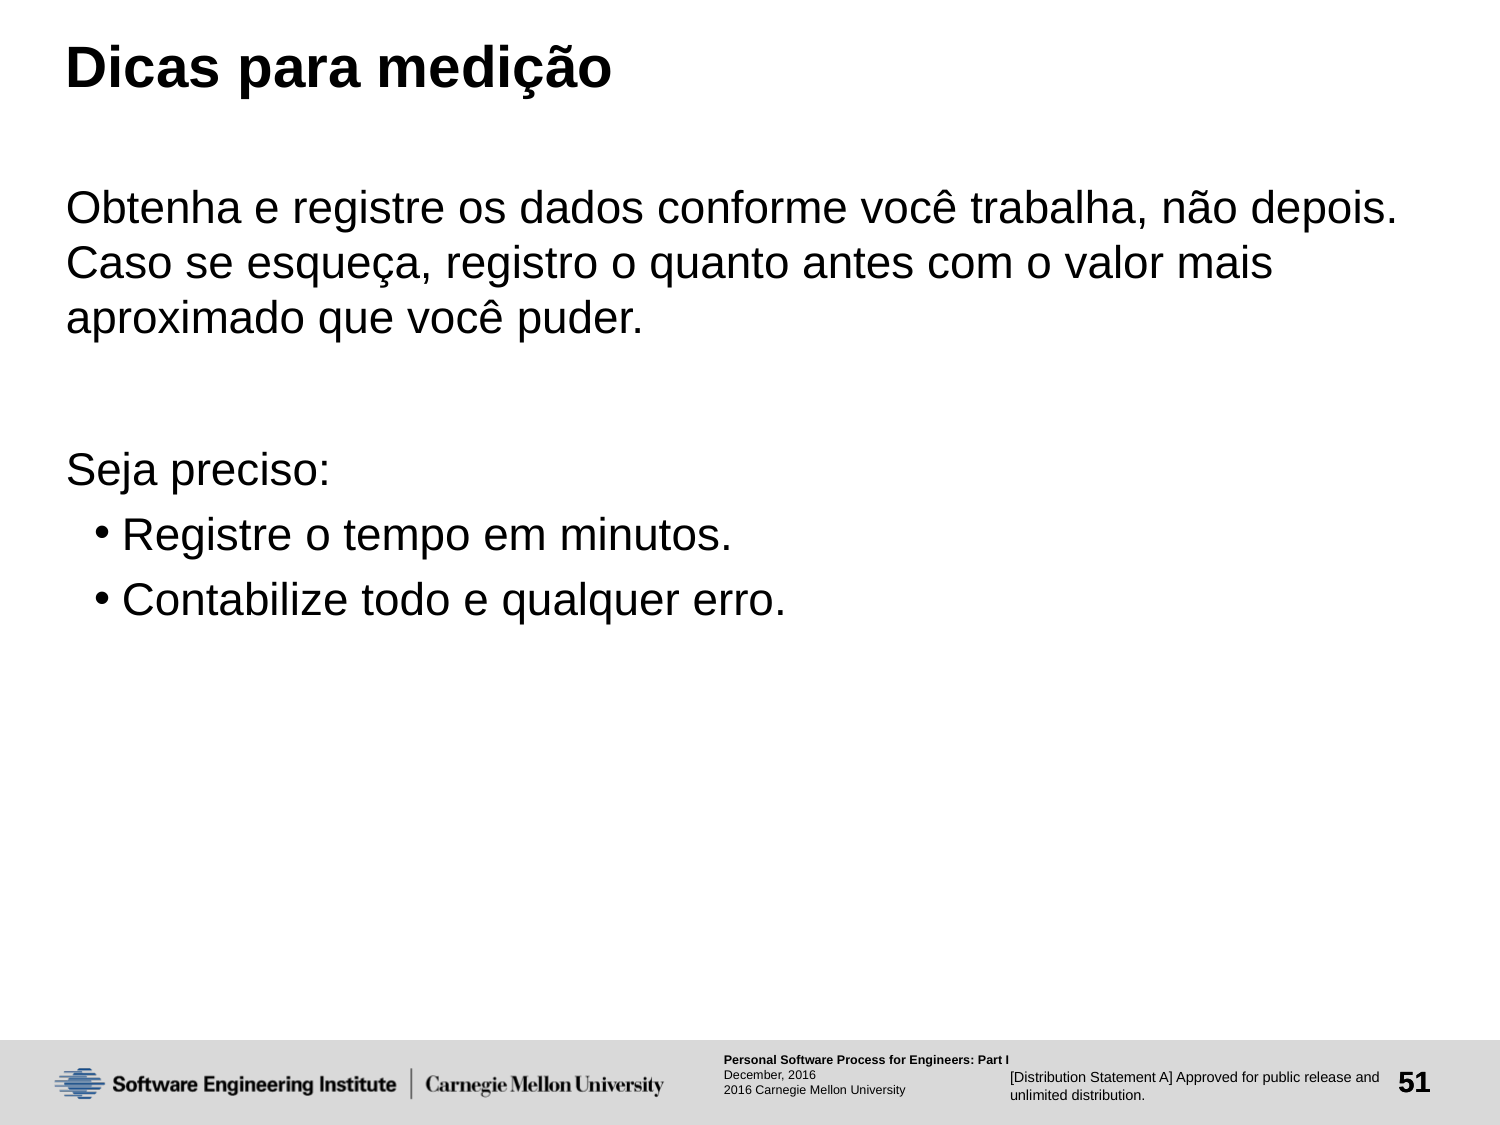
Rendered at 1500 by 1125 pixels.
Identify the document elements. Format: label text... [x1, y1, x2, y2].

list Obtenha e registre os dados conforme você trabalha, não depois. Caso se esqueça, registro o quanto antes com o valor mais aproximado que você puder. Seja preciso: Registre o tempo em minutos. Contabilize todo e qualquer erro. [65, 177, 1431, 1000]
picture [46, 1061, 673, 1104]
title Dicas para medição [65, 37, 1313, 148]
